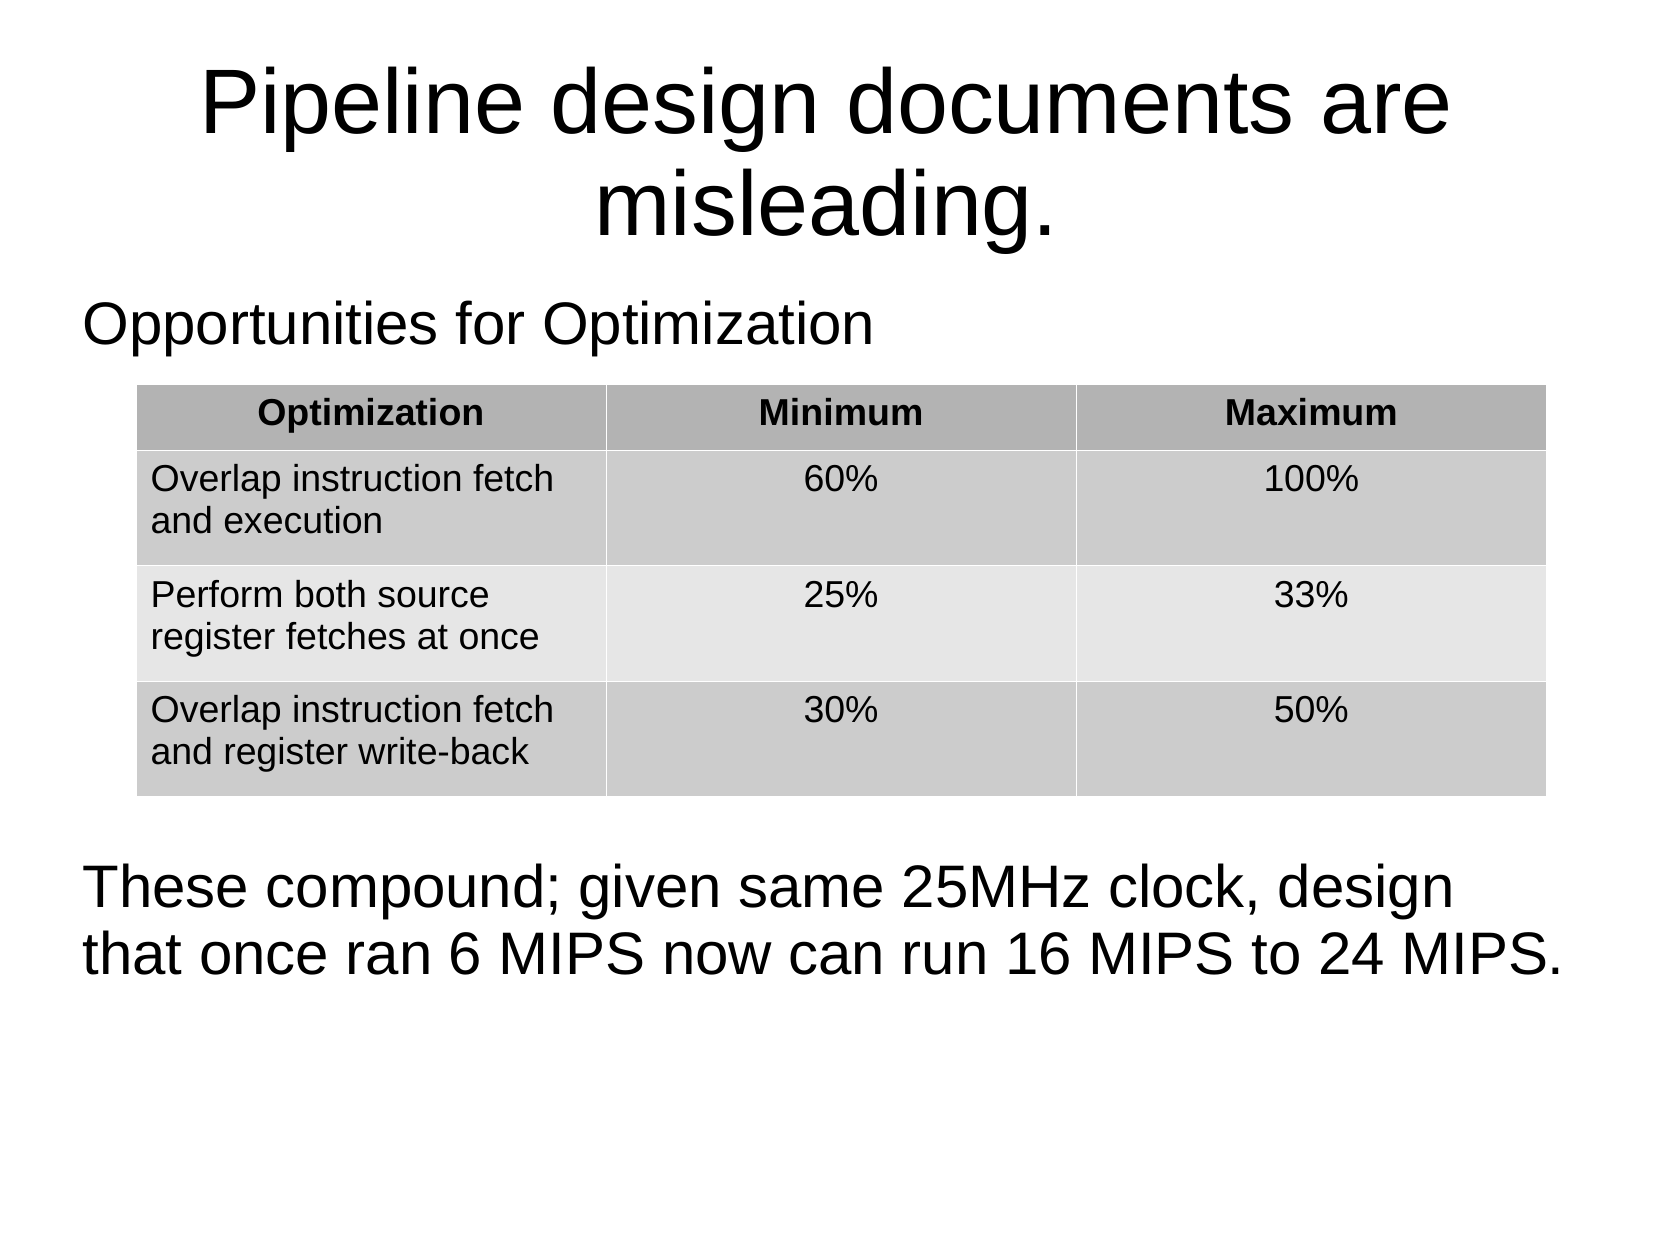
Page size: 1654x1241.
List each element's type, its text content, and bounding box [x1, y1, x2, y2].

table_cell 60% [607, 451, 1076, 565]
table_header Minimum [607, 385, 1076, 450]
table_header Optimization [137, 385, 606, 450]
table_cell Perform both source register fetches at once [137, 566, 606, 681]
table_cell Overlap instruction fetch and execution [137, 451, 606, 565]
table_cell 33% [1077, 566, 1546, 681]
table_header Maximum [1077, 385, 1546, 450]
table_cell 100% [1077, 451, 1546, 565]
title Pipeline design documents are misleading. [82, 49, 1571, 257]
table_cell Overlap instruction fetch and register write-back [137, 682, 606, 796]
table_cell 25% [607, 566, 1076, 681]
table_cell 30% [607, 682, 1076, 796]
table_cell 50% [1077, 682, 1546, 796]
list Opportunities for Optimization These compound; given same 25MHz clock, design that once ran 6 MIPS now can run 16 MIPS to 24 MIPS. [82, 290, 1571, 1051]
